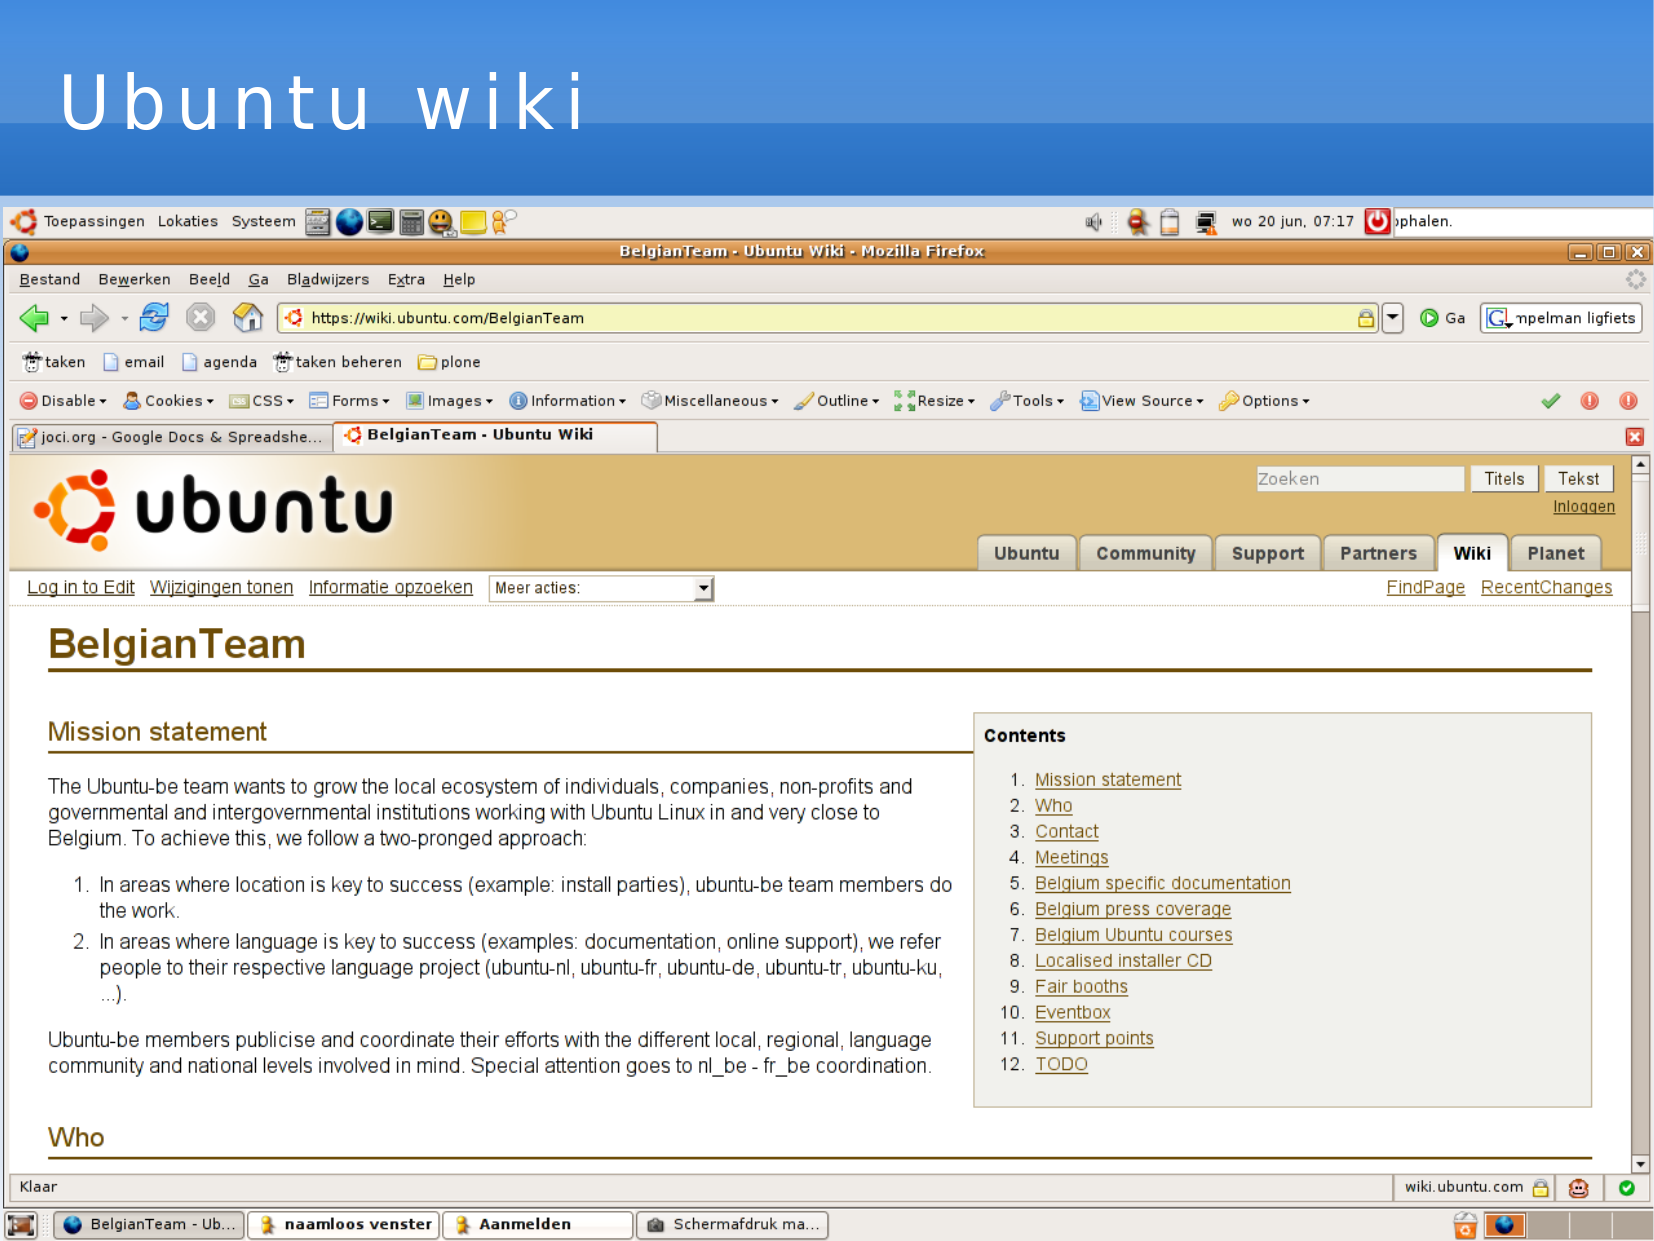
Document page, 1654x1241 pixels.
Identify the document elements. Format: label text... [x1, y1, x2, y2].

picture [0, 0, 1654, 1241]
title Ubuntu wiki [59, 29, 1270, 178]
